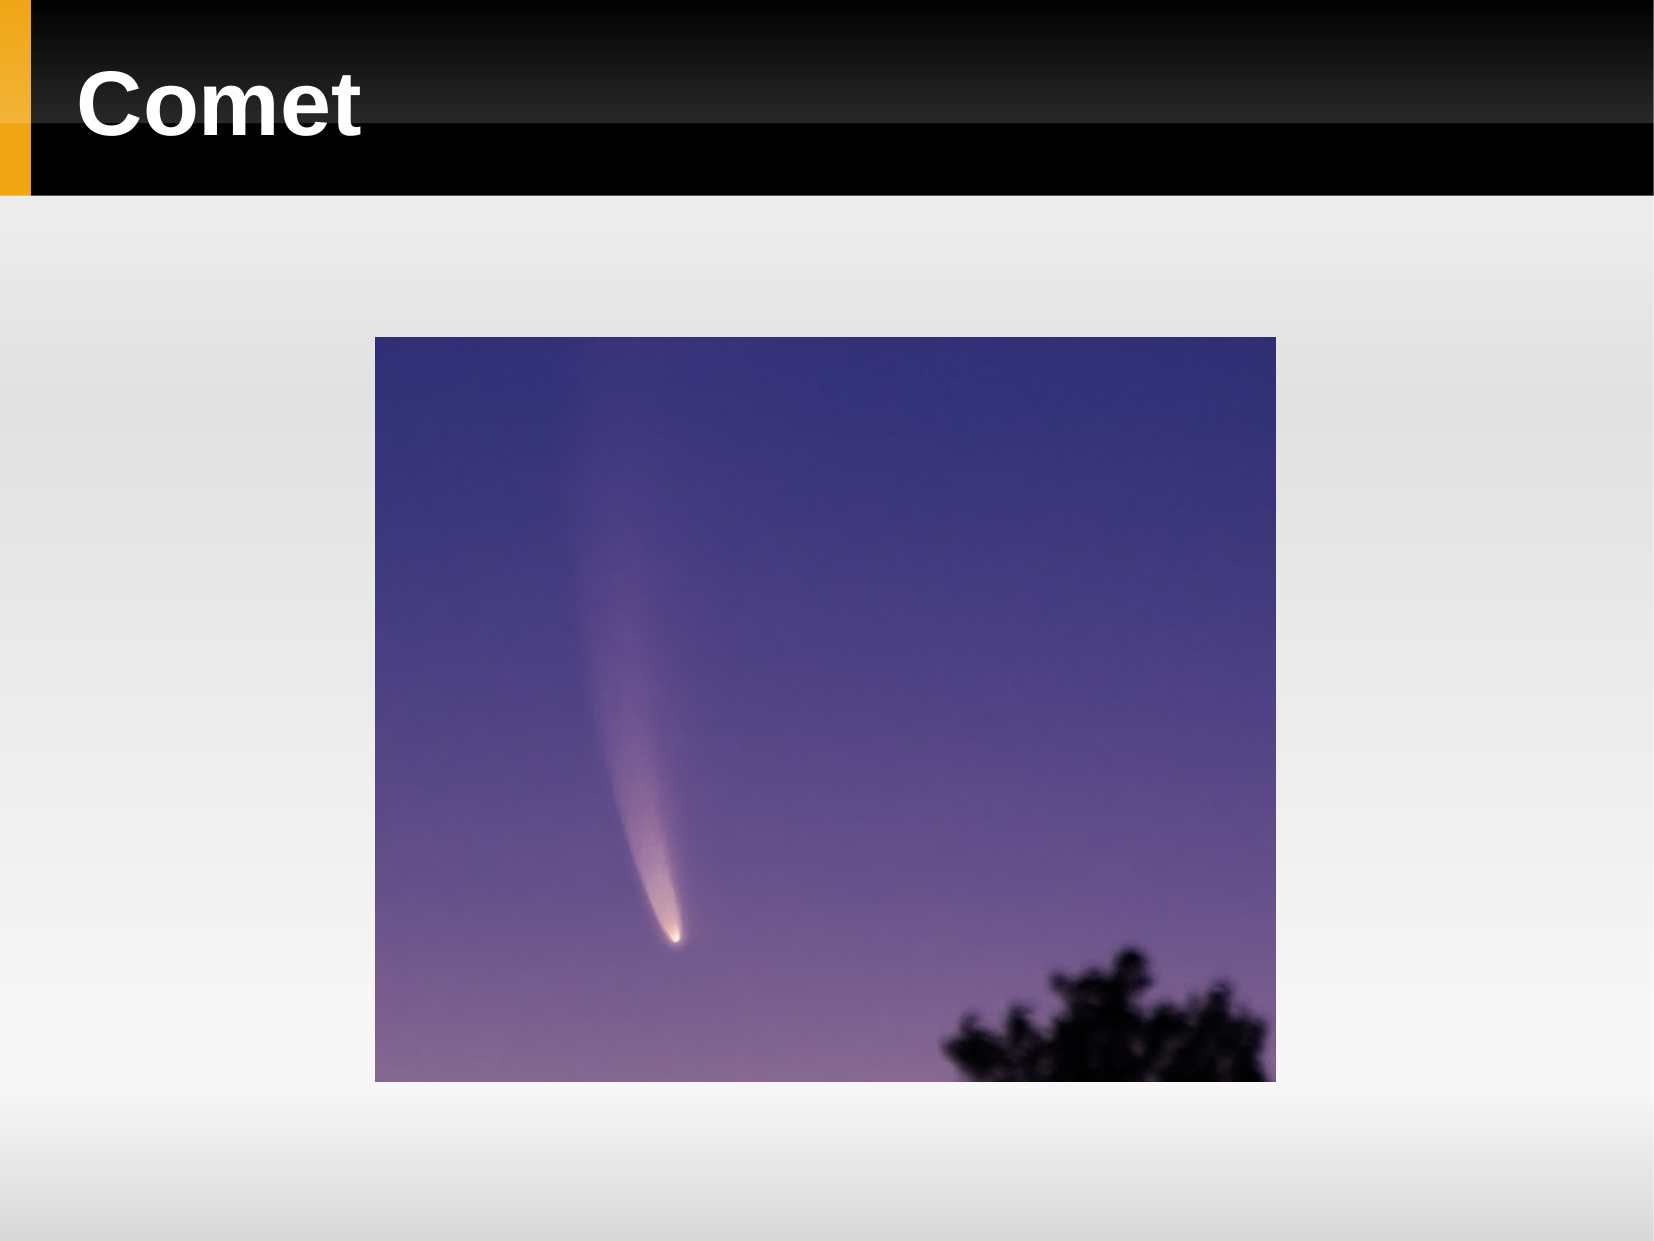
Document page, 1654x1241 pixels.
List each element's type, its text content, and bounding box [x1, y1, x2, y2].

title Comet [76, 7, 1565, 200]
picture [0, 0, 1654, 1241]
